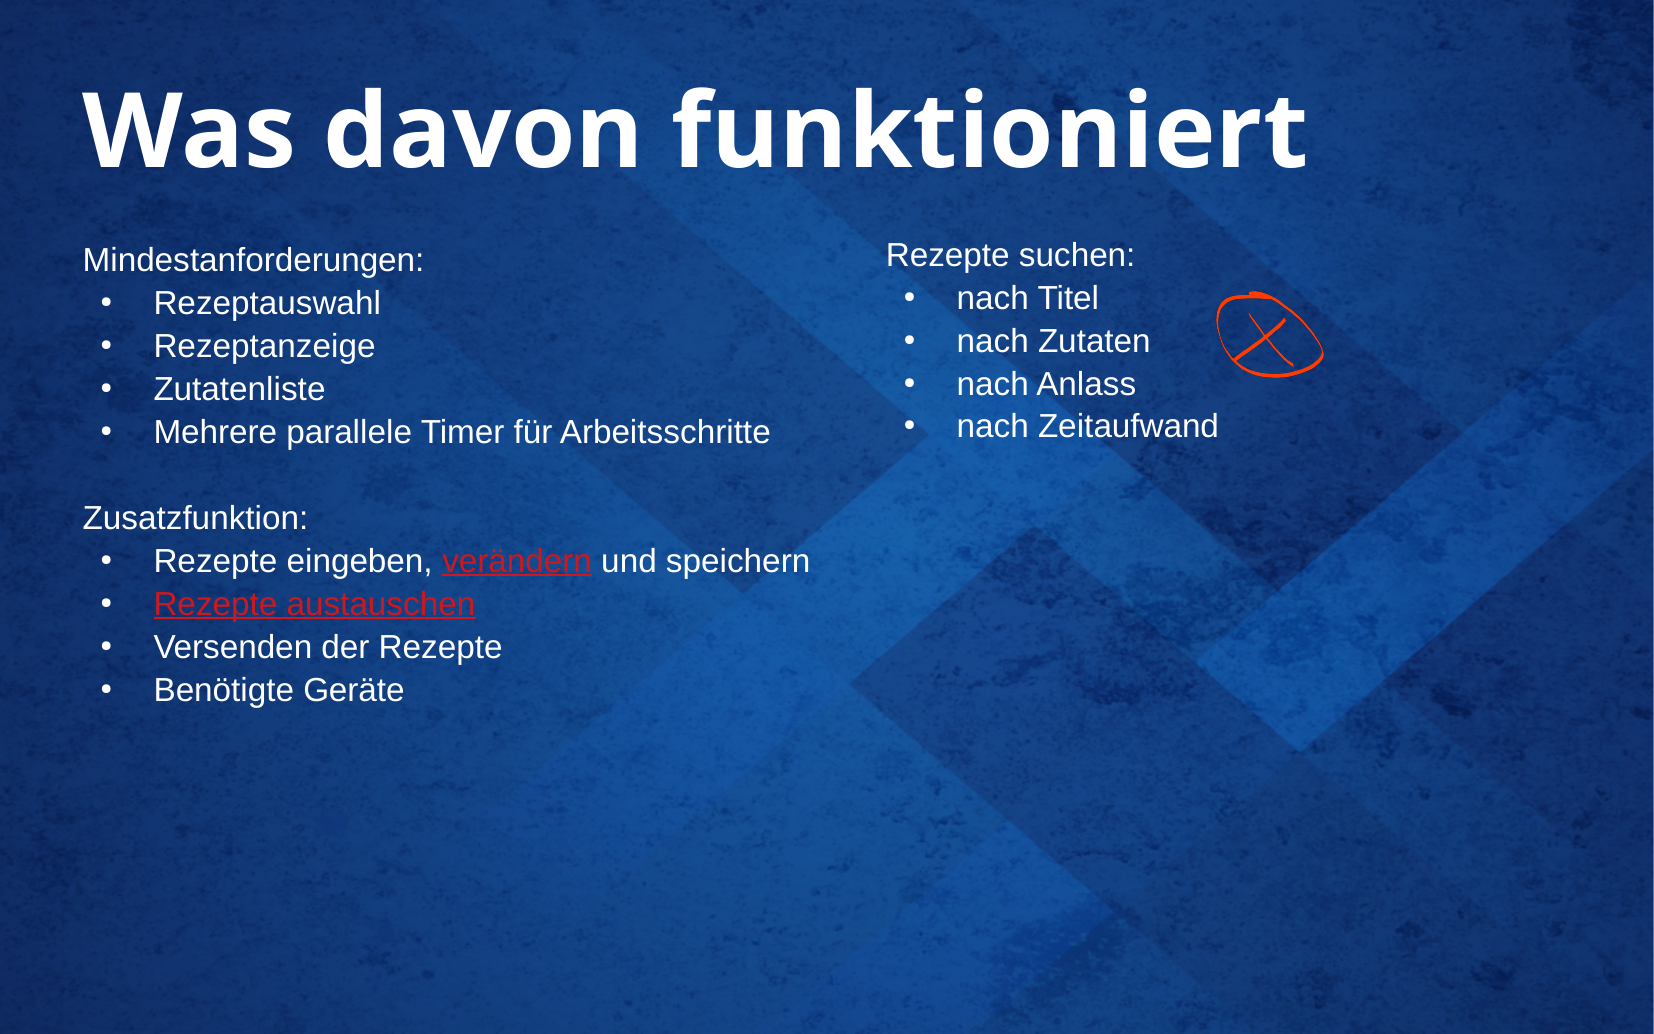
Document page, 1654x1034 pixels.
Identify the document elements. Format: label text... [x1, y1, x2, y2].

picture [1210, 277, 1335, 402]
list Mindestanforderungen: Rezeptauswahl Rezeptanzeige Zutatenliste Mehrere parallele Timer für Arbeitsschritte Zusatzfunktion: Rezepte eingeben, verändern und speichern Rezepte austauschen Versenden der Rezepte Benötigte Geräte [82, 241, 863, 1004]
picture [0, 0, 1654, 1034]
list Rezepte suchen: nach Titel nach Zutaten nach Anlass nach Zeitaufwand [885, 236, 1654, 446]
title Was davon funktioniert [82, 41, 1571, 214]
